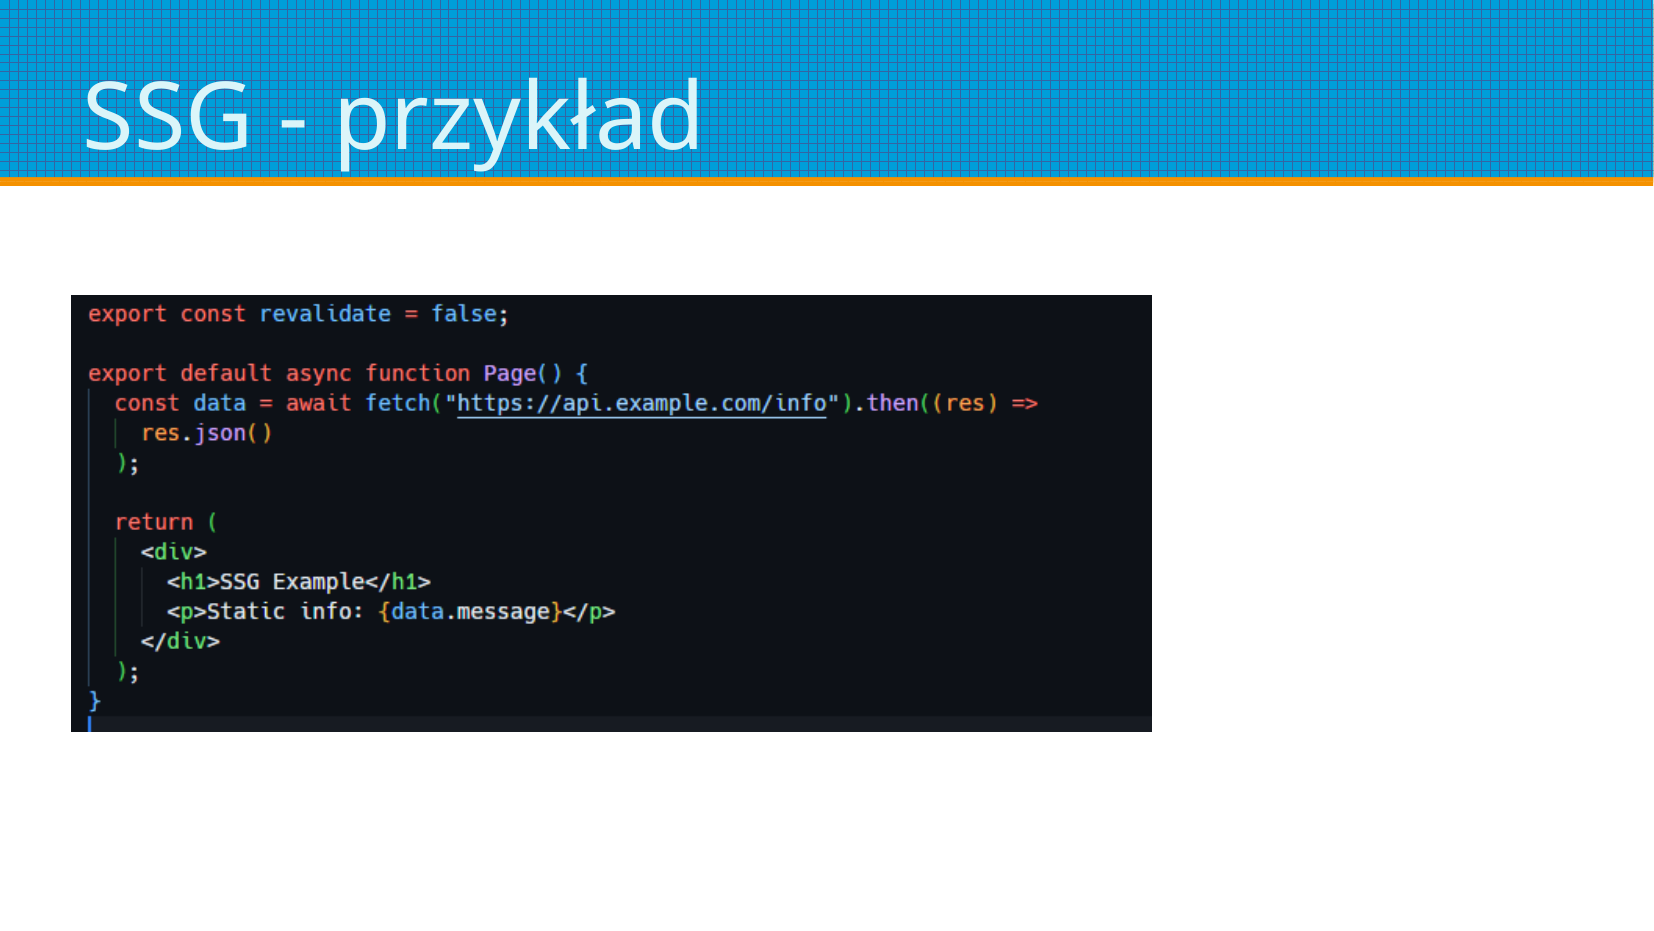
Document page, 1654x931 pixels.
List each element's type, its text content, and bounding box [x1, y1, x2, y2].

picture [71, 295, 1152, 732]
title SSG - przykład [82, 14, 1571, 178]
